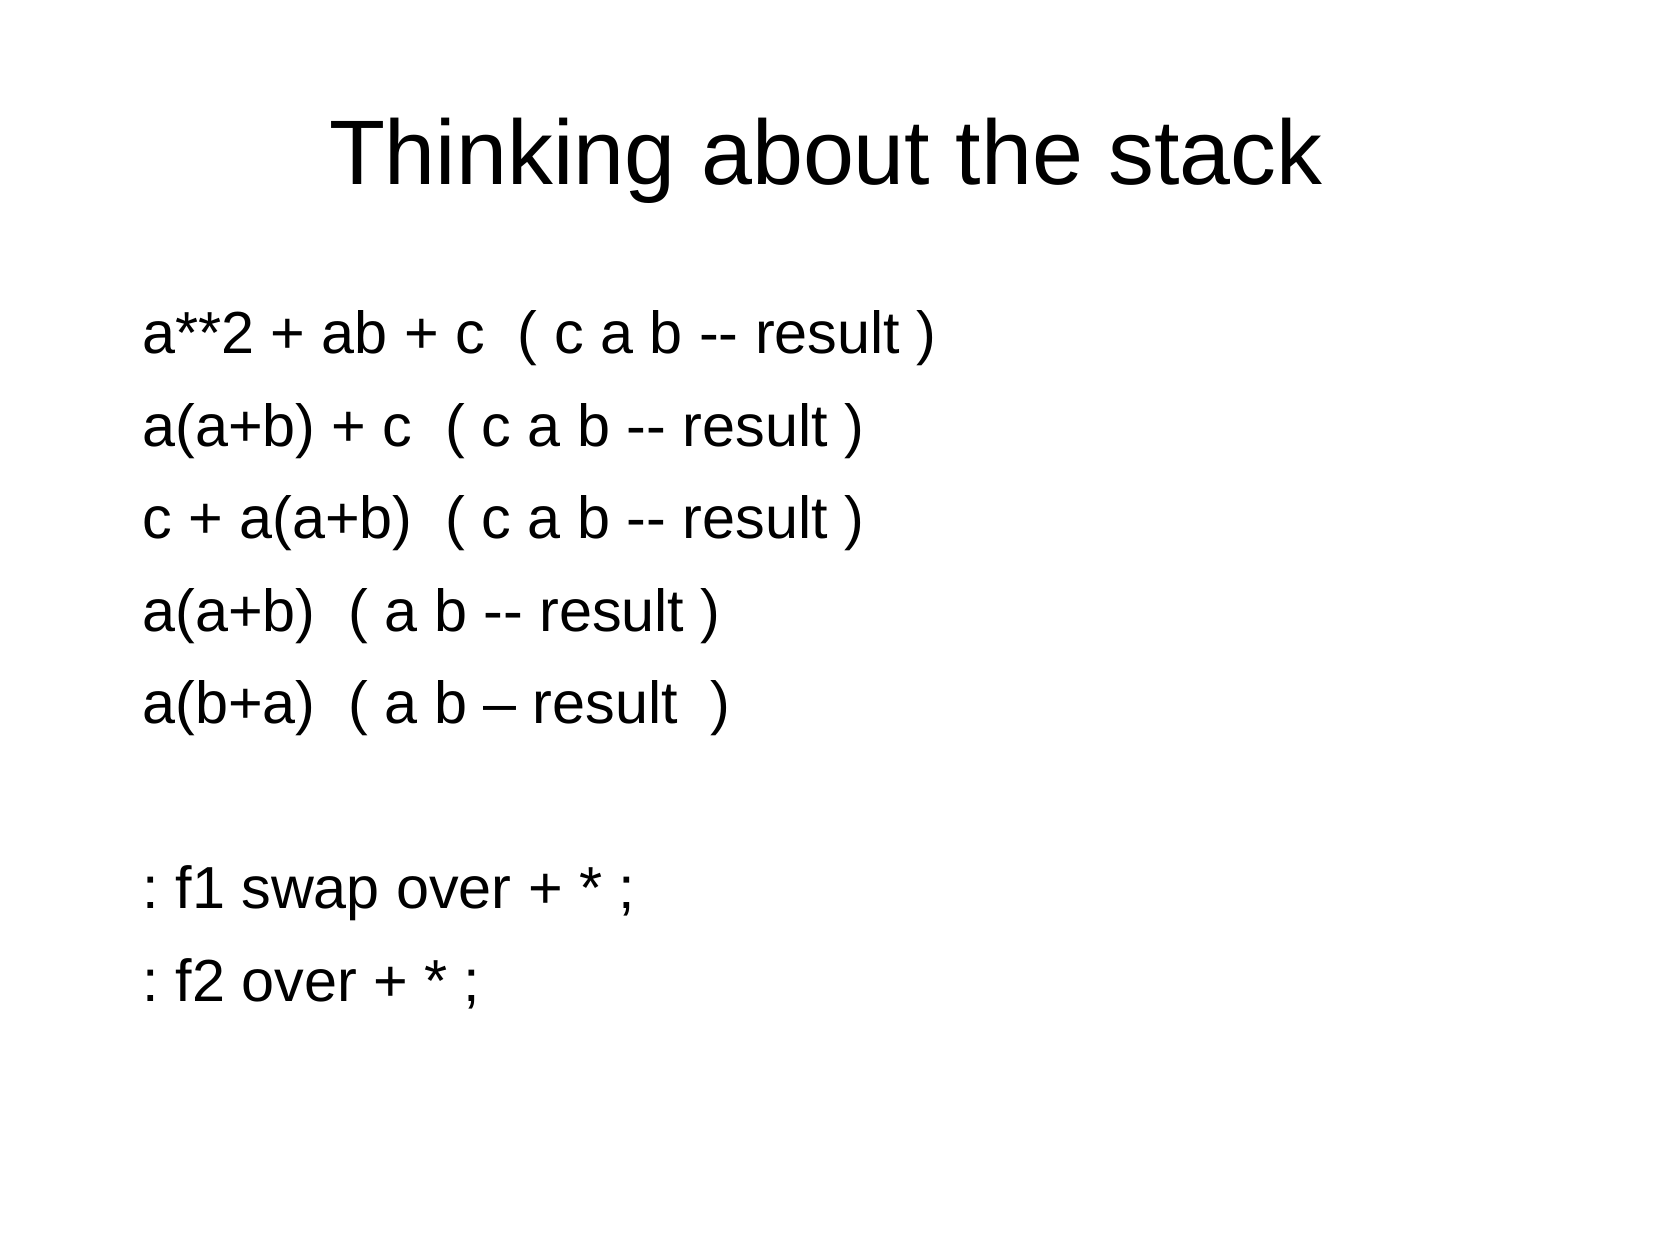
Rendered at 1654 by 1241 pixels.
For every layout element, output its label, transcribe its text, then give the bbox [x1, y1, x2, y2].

list a**2 + ab + c ( c a b -- result ) a(a+b) + c ( c a b -- result ) c + a(a+b) ( c a b -- result ) a(a+b) ( a b -- result ) a(b+a) ( a b – result ) : f1 swap over + * ; : f2 over + * ; [142, 300, 1441, 1020]
title Thinking about the stack [82, 49, 1571, 257]
